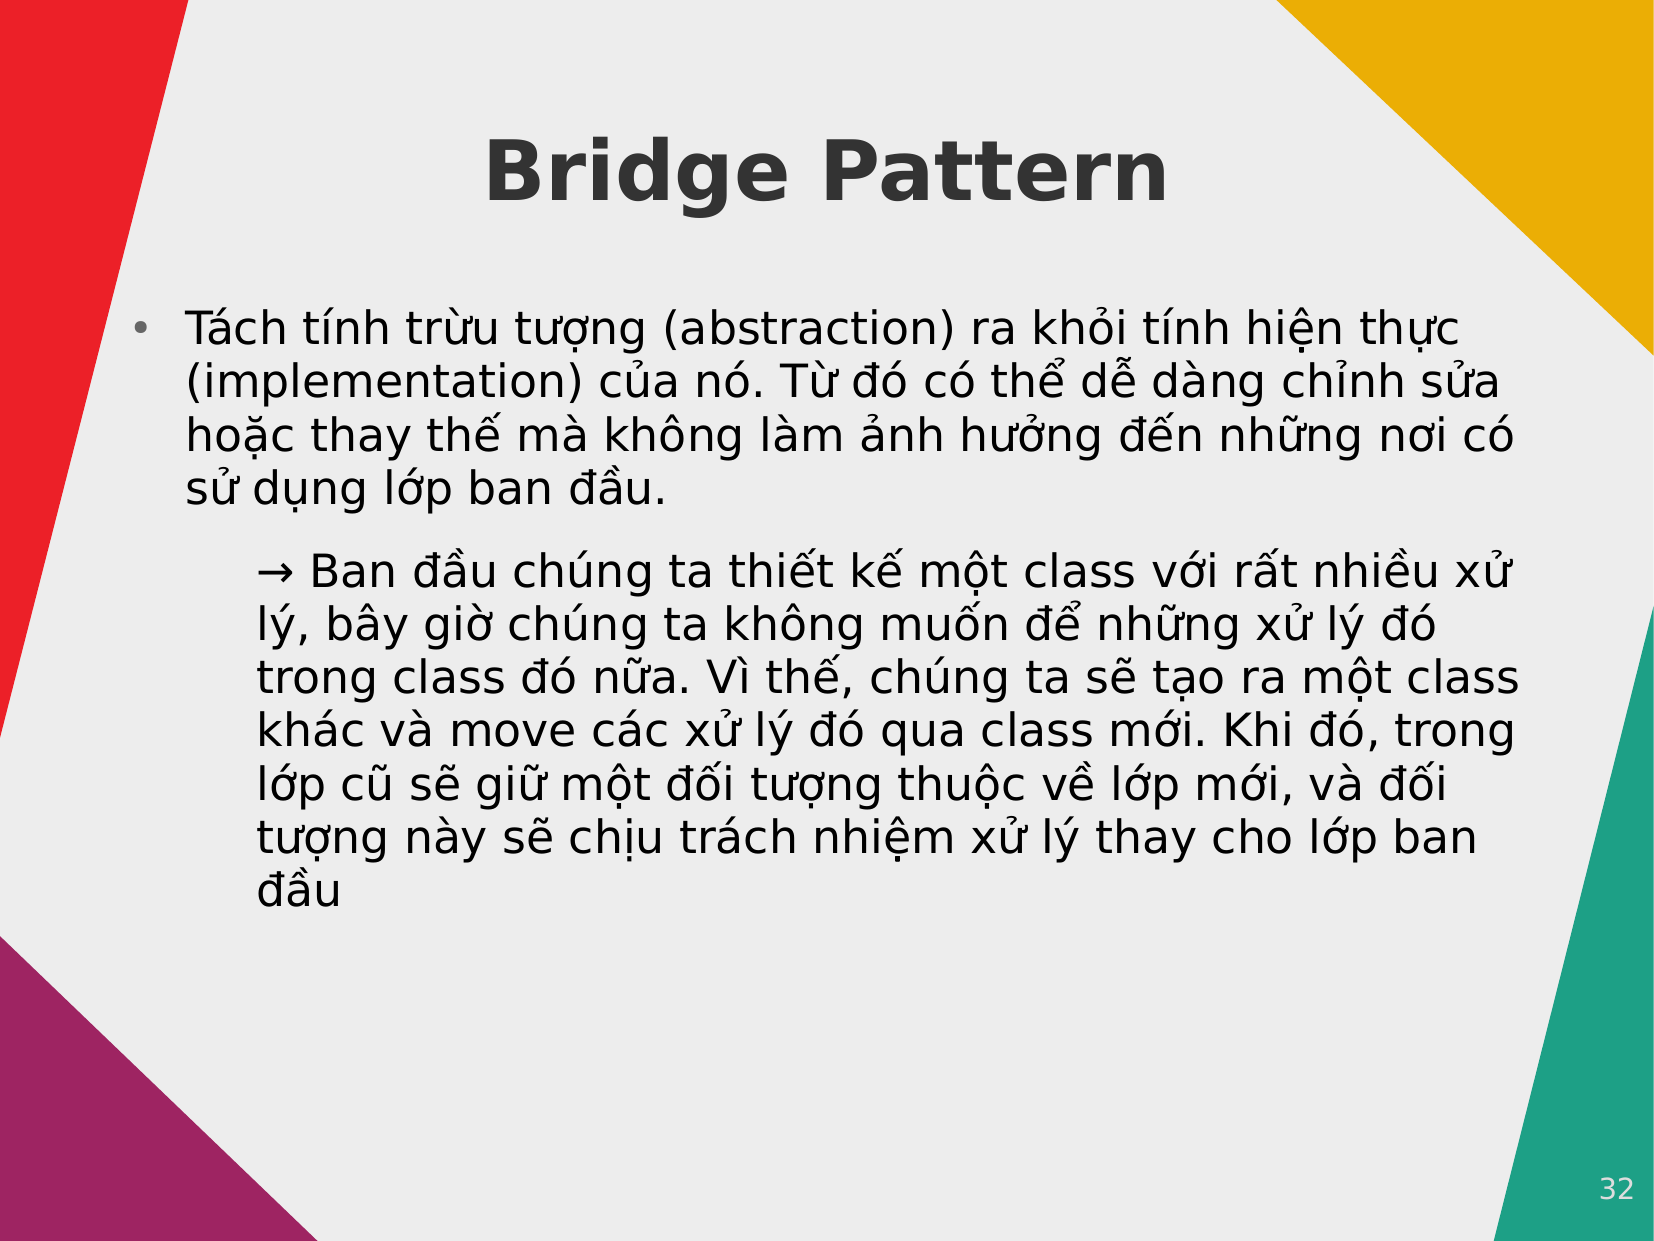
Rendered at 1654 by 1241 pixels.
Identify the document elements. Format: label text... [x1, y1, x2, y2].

list Tách tính trừu tượng (abstraction) ra khỏi tính hiện thực (implementation) của nó. Từ đó có thể dễ dàng chỉnh sửa hoặc thay thế mà không làm ảnh hưởng đến những nơi có sử dụng lớp ban đầu. → Ban đầu chúng ta thiết kế một class với rất nhiều xử lý, bây giờ chúng ta không muốn để những xử lý đó trong class đó nữa. Vì thế, chúng ta sẽ tạo ra một class khác và move các xử lý đó qua class mới. Khi đó, trong lớp cũ sẽ giữ một đối tượng thuộc về lớp mới, và đối tượng này sẽ chịu trách nhiệm xử lý thay cho lớp ban đầu [114, 302, 1539, 1033]
title Bridge Pattern [114, 73, 1539, 271]
